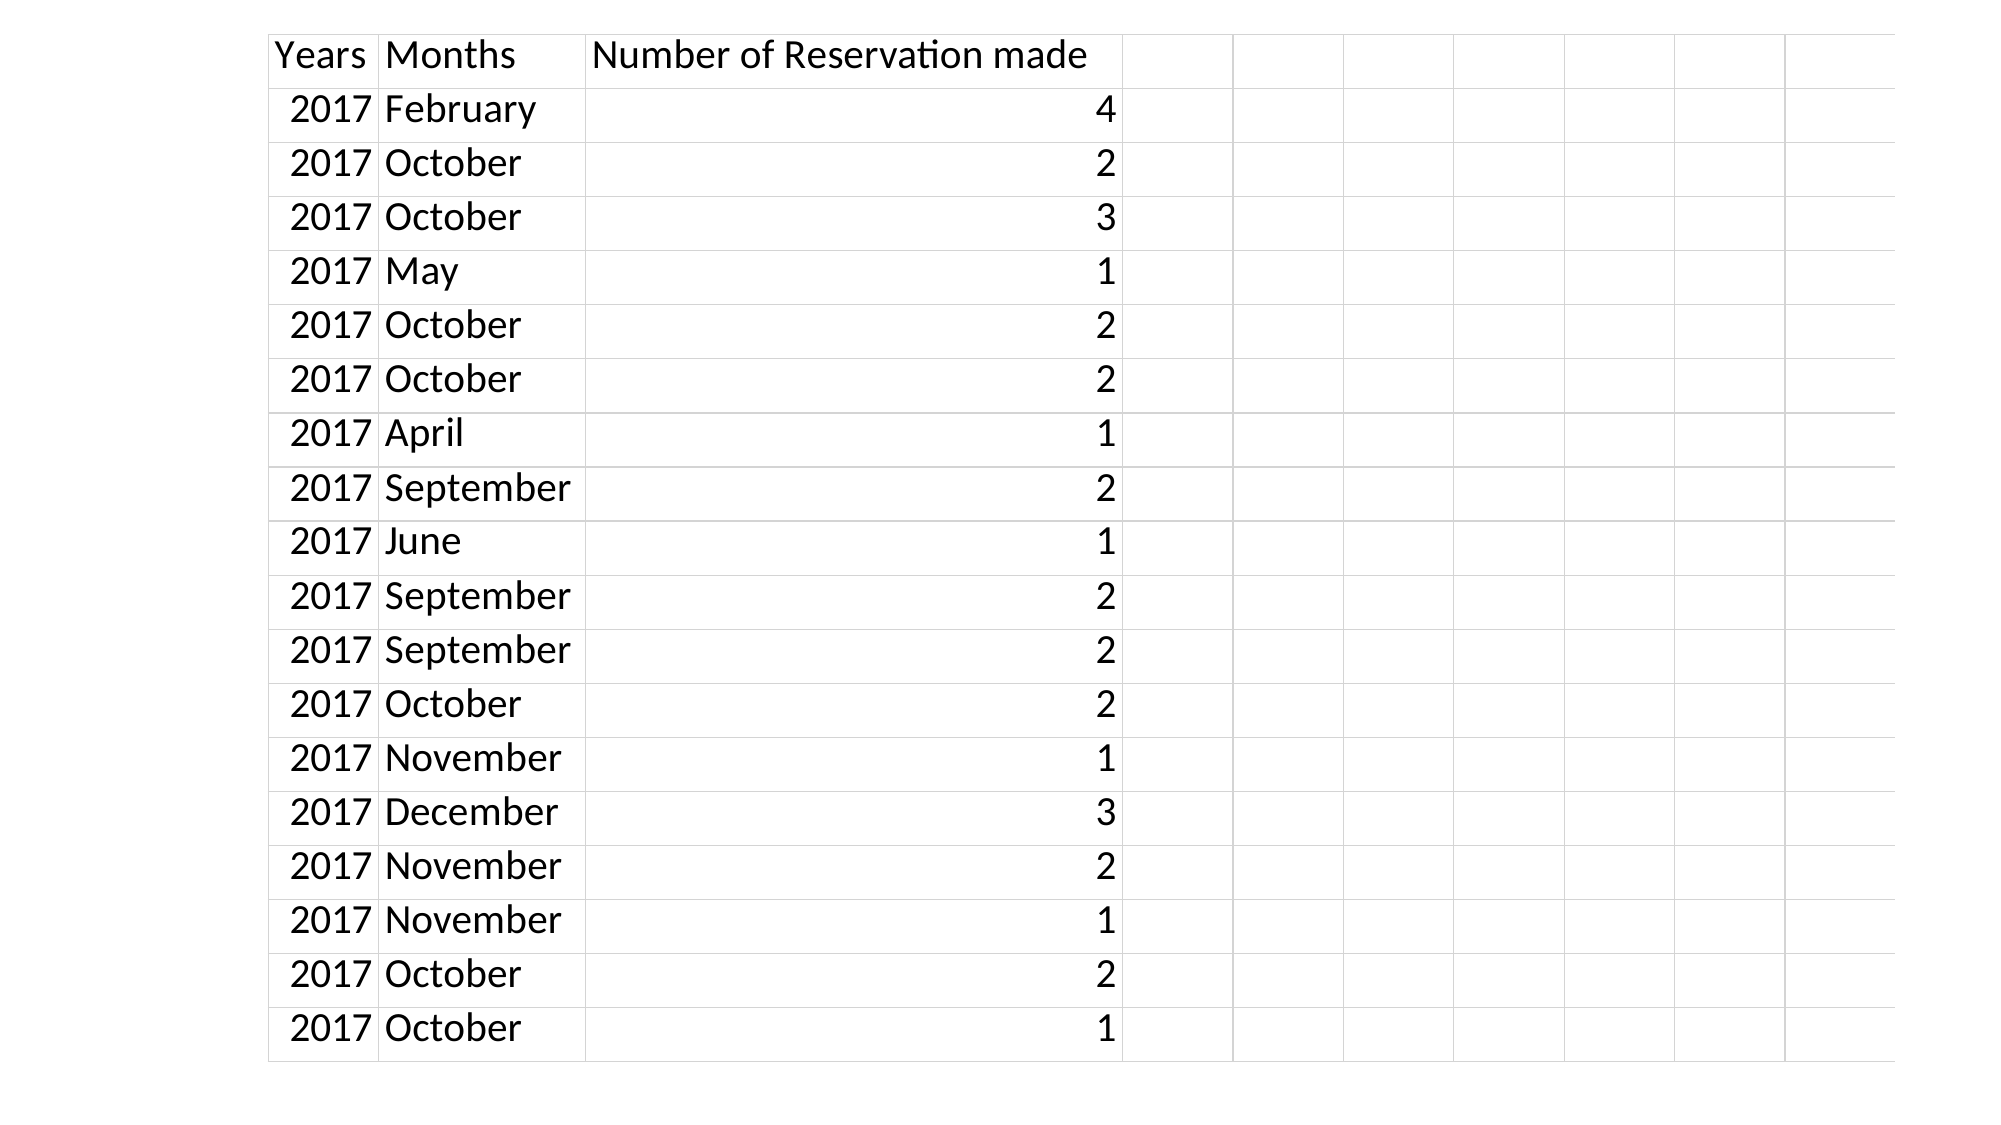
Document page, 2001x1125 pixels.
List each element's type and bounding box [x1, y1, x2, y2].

chart [267, 34, 1897, 1063]
